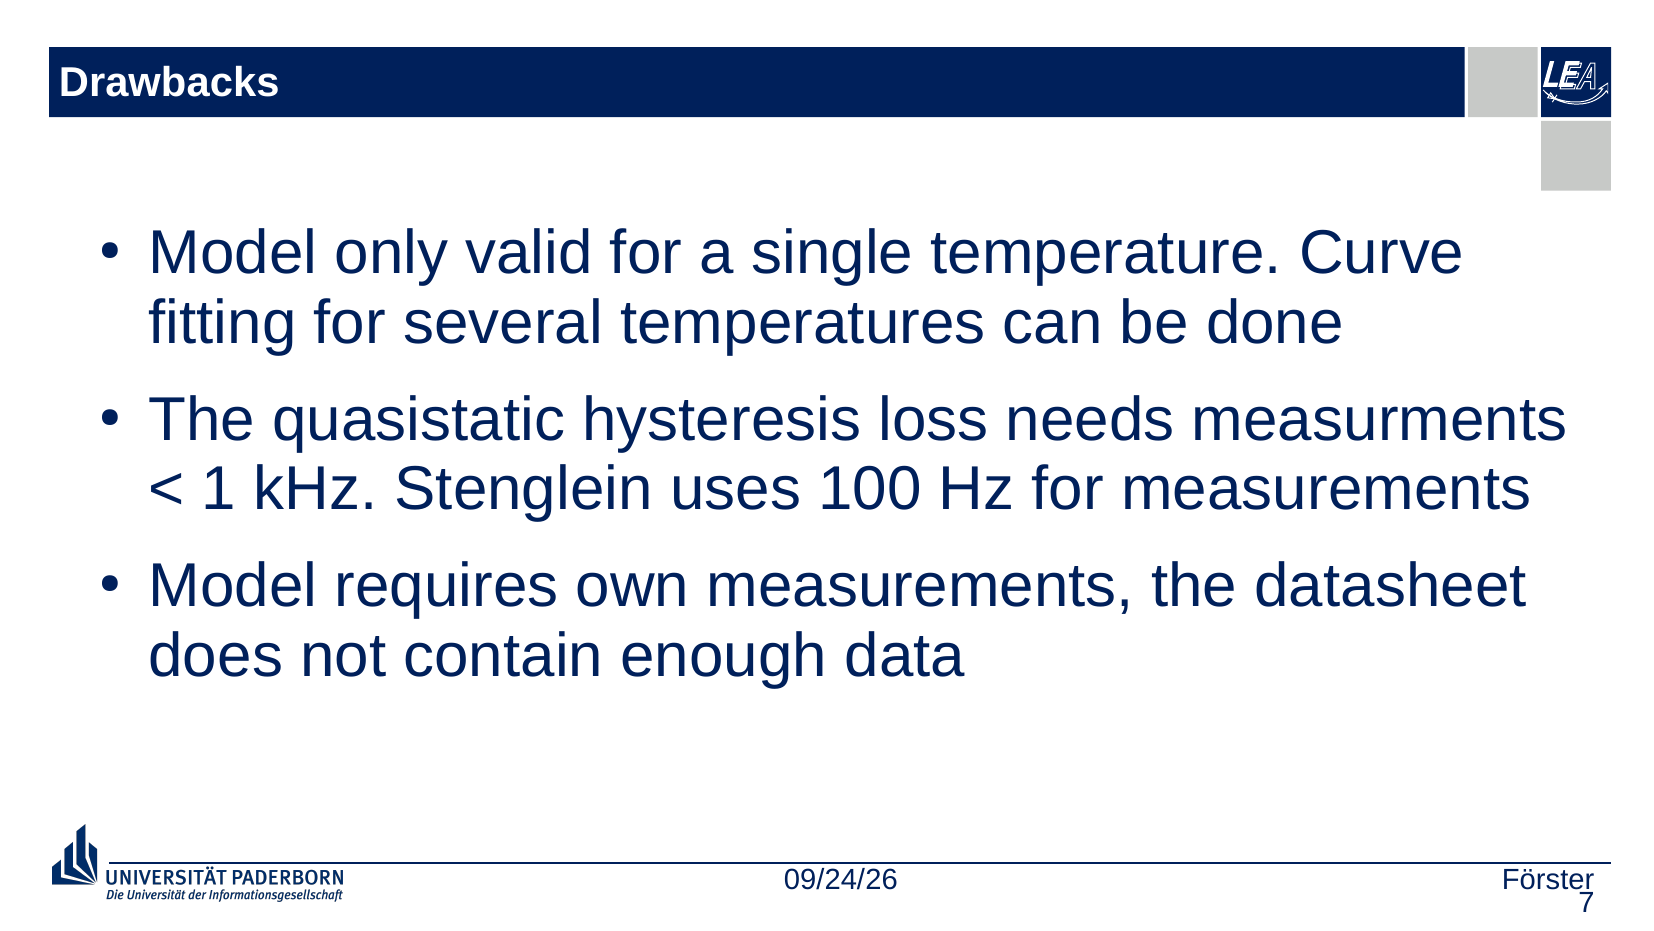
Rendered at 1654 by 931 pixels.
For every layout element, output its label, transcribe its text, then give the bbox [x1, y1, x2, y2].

title Drawbacks [59, 47, 1447, 117]
list Model only valid for a single temperature. Curve fitting for several temperatures can be done The quasistatic hysteresis loss needs measurments < 1 kHz. Stenglein uses 100 Hz for measurements Model requires own measurements, the datasheet does not contain enough data [82, 217, 1571, 758]
picture [52, 824, 343, 902]
